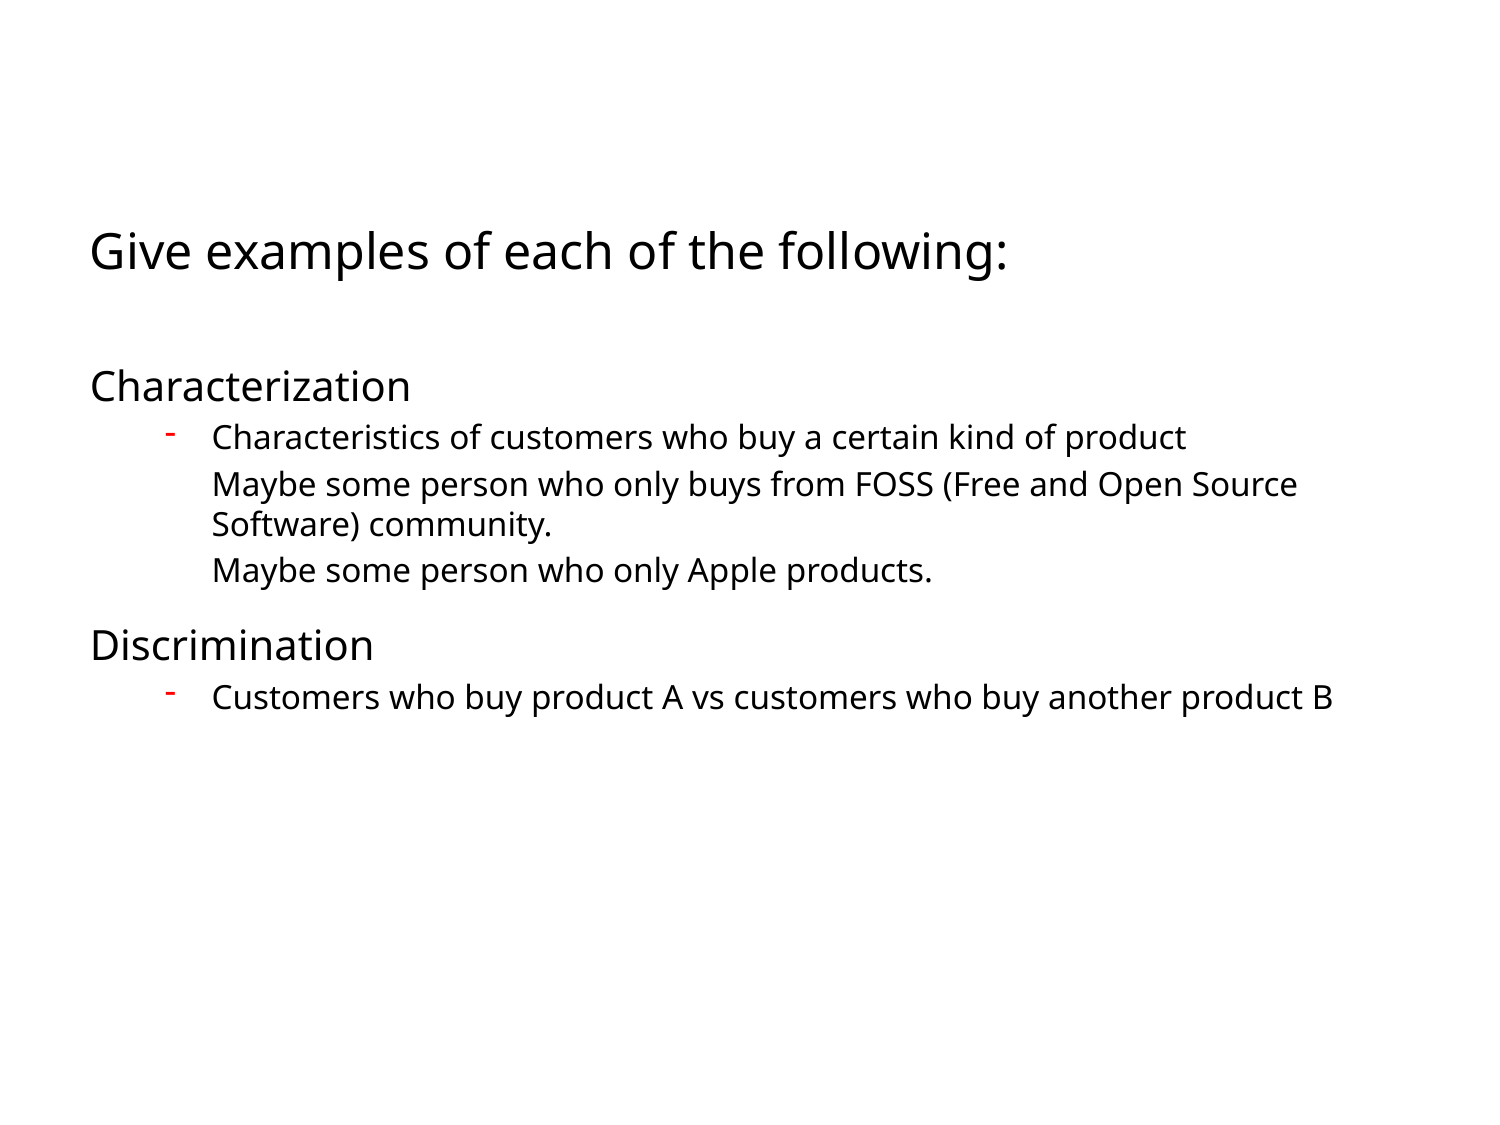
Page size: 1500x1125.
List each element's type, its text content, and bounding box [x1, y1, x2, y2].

list Give examples of each of the following: Characterization Characteristics of customers who buy a certain kind of product Maybe some person who only buys from FOSS (Free and Open Source Software) community. Maybe some person who only Apple products. Discrimination Customers who buy product A vs customers who buy another product B [75, 212, 1462, 987]
